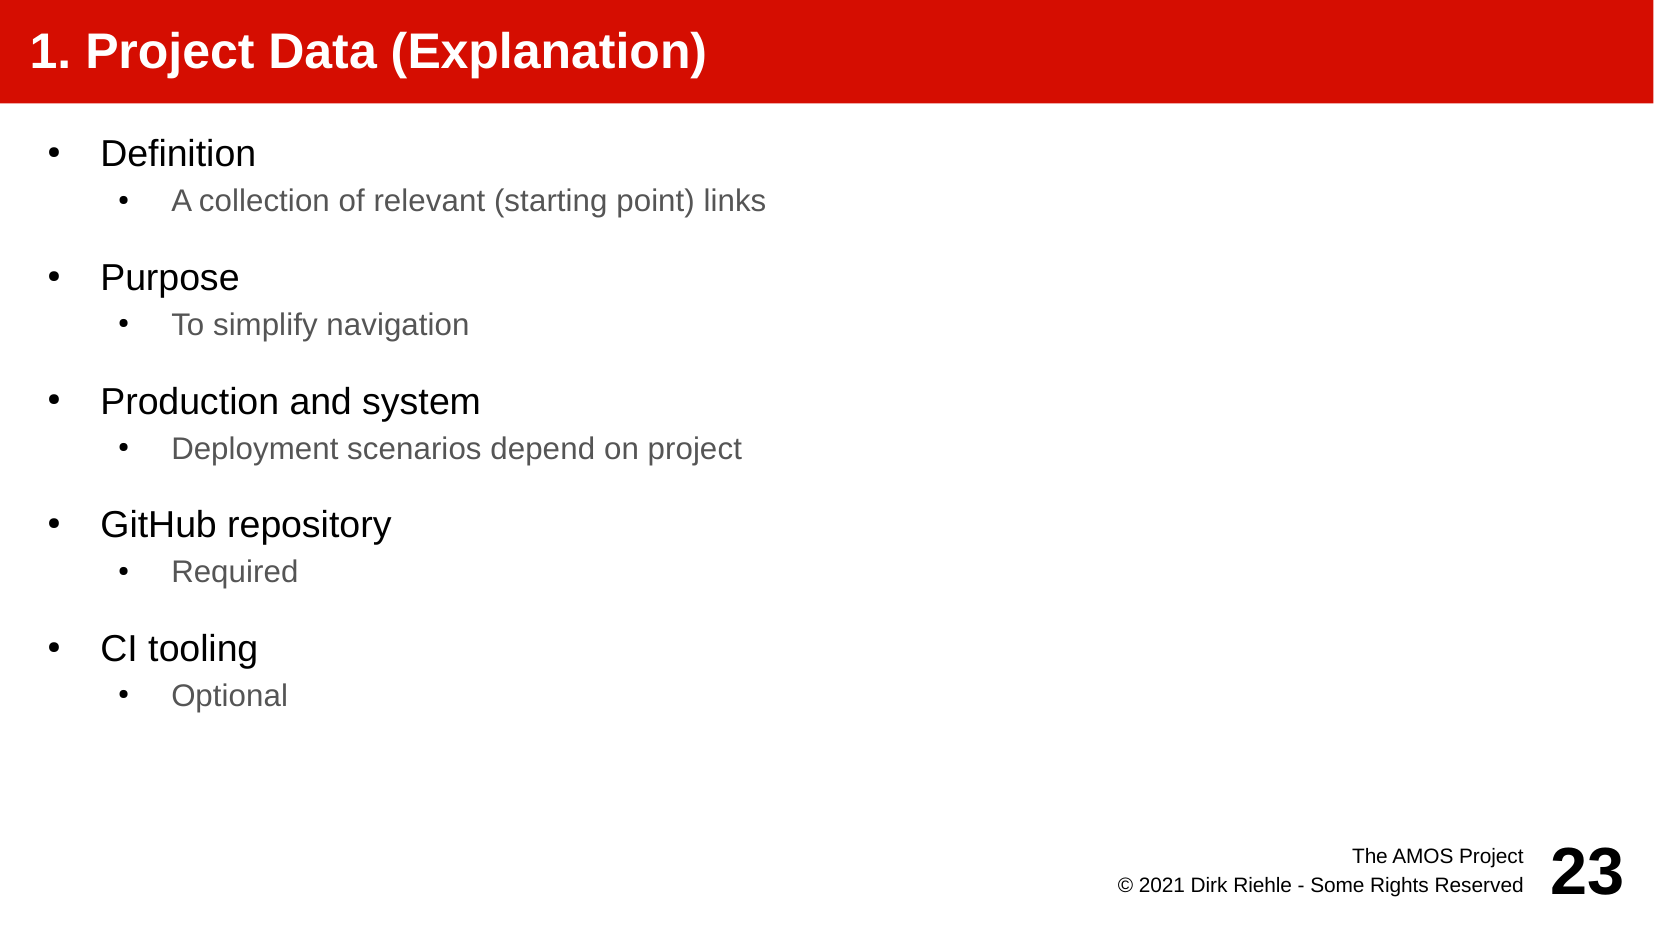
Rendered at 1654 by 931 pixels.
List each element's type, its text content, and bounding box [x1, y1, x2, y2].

title 1. Project Data (Explanation) [0, 0, 1654, 104]
list Definition A collection of relevant (starting point) links Purpose To simplify navigation Production and system Deployment scenarios depend on project GitHub repository Required CI tooling Optional [29, 132, 1625, 813]
